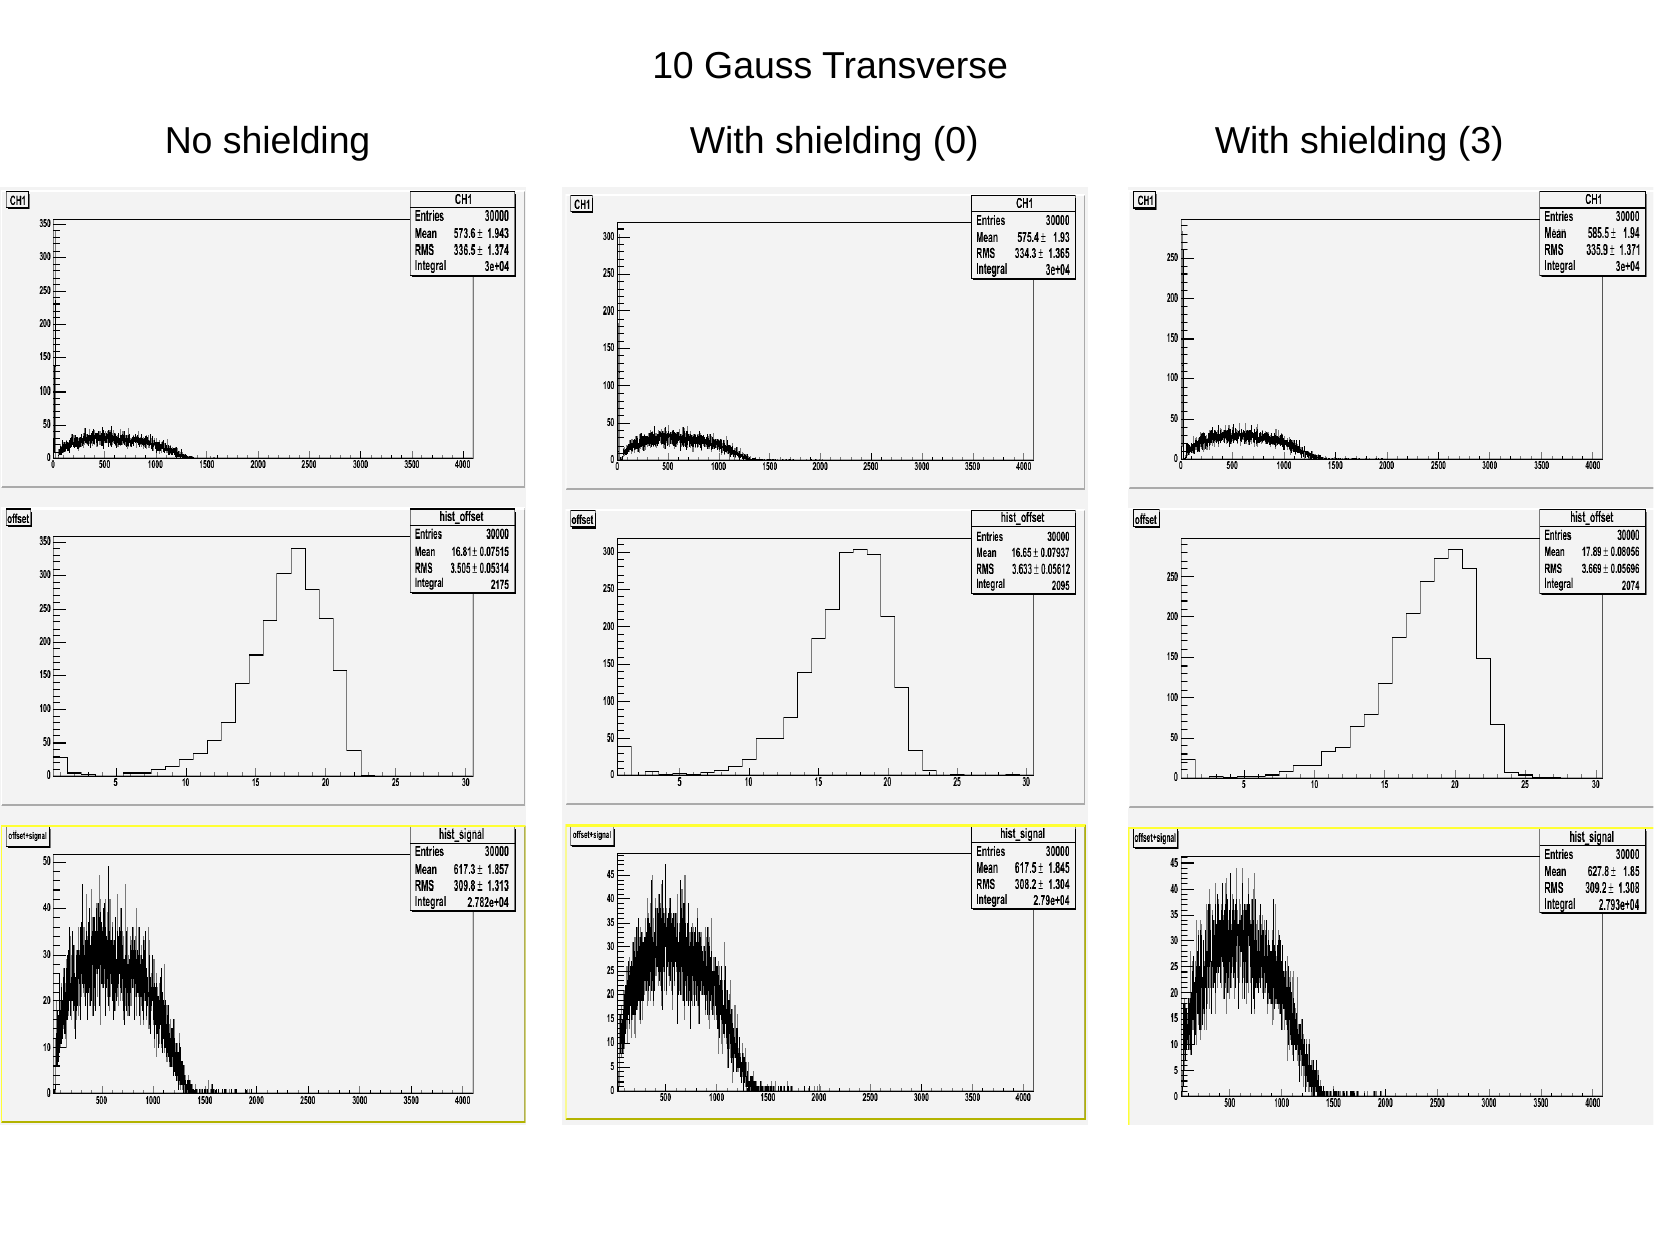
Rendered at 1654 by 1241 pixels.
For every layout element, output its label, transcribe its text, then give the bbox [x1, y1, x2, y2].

text_box 10 Gauss Transverse [637, 37, 1088, 95]
picture [1128, 187, 1654, 1126]
text_box With shielding (3) [1200, 112, 1538, 170]
text_box No shielding [150, 112, 488, 170]
text_box With shielding (0) [675, 112, 1013, 170]
picture [0, 187, 526, 1126]
picture [562, 187, 1088, 1126]
